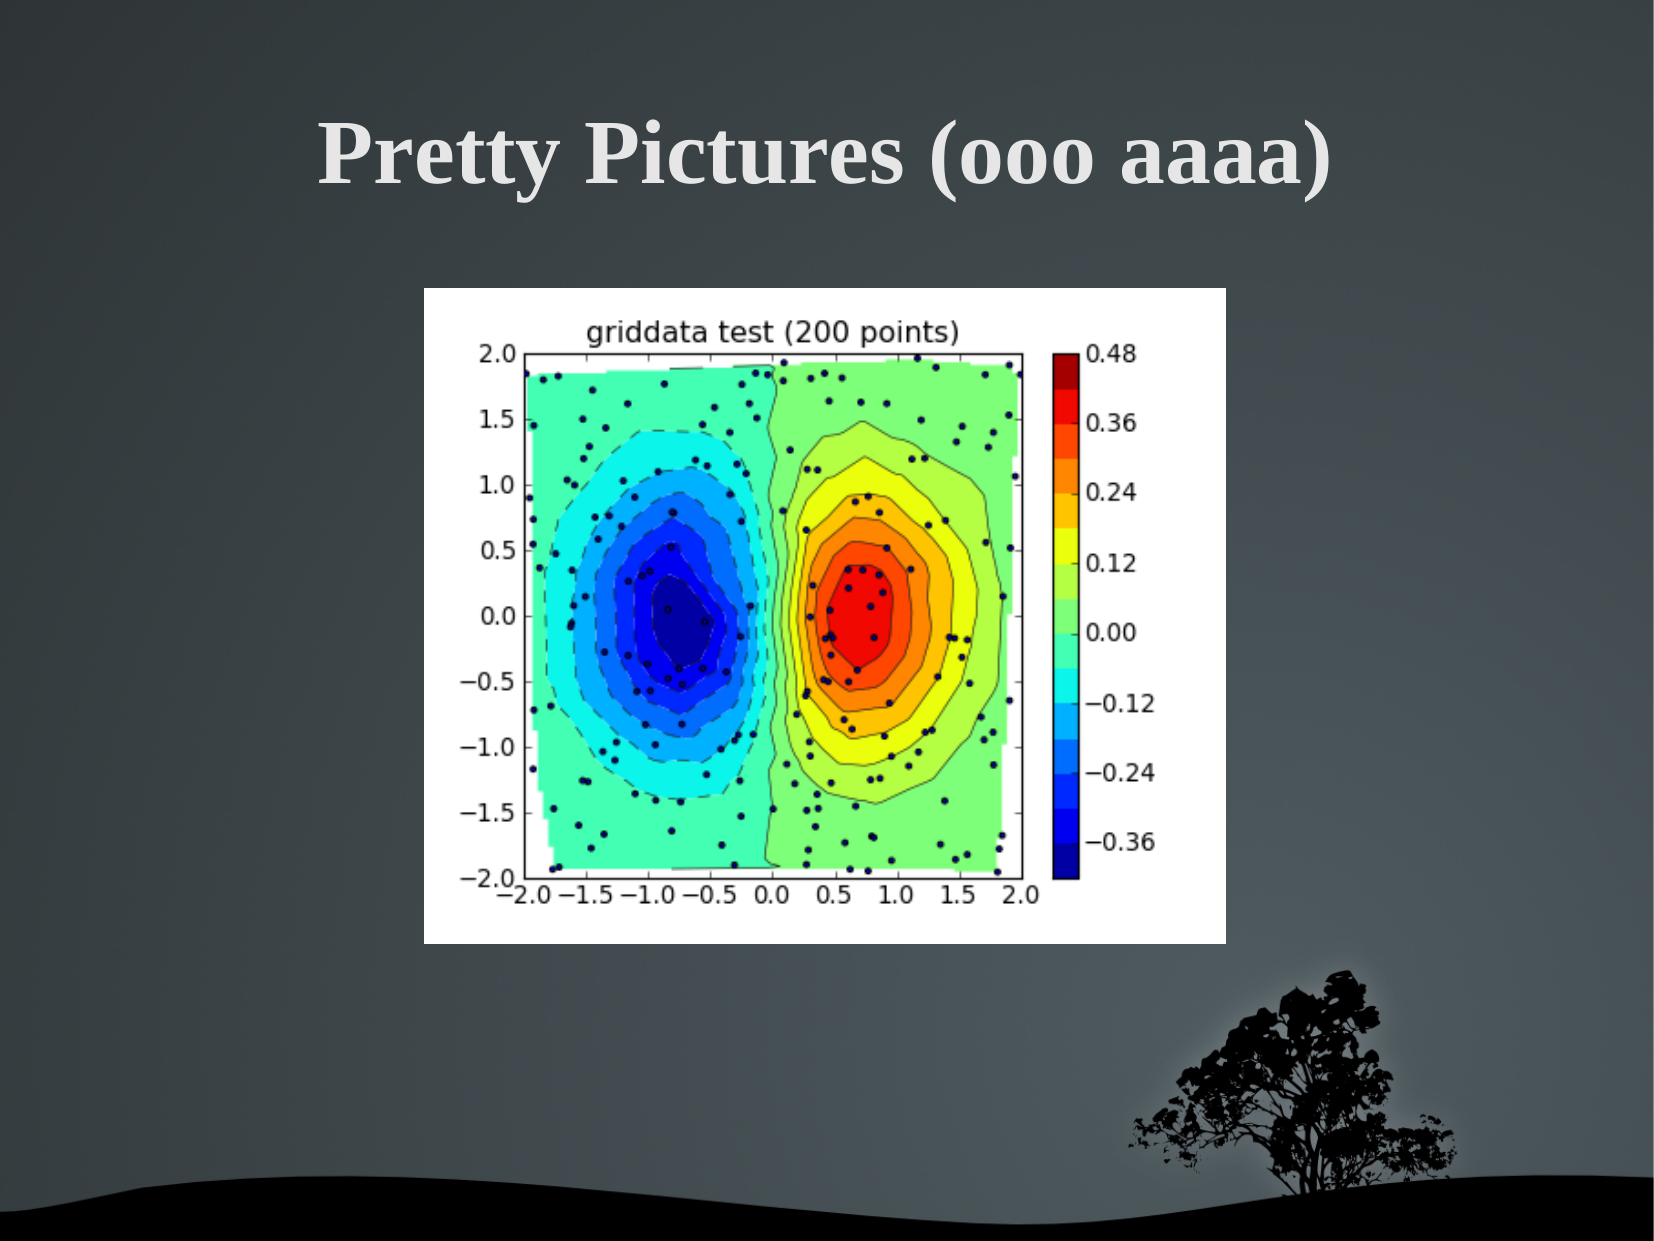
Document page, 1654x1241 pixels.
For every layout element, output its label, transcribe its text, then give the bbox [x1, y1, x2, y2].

picture [0, 0, 1654, 1241]
title Pretty Pictures (ooo aaaa) [82, 56, 1571, 250]
